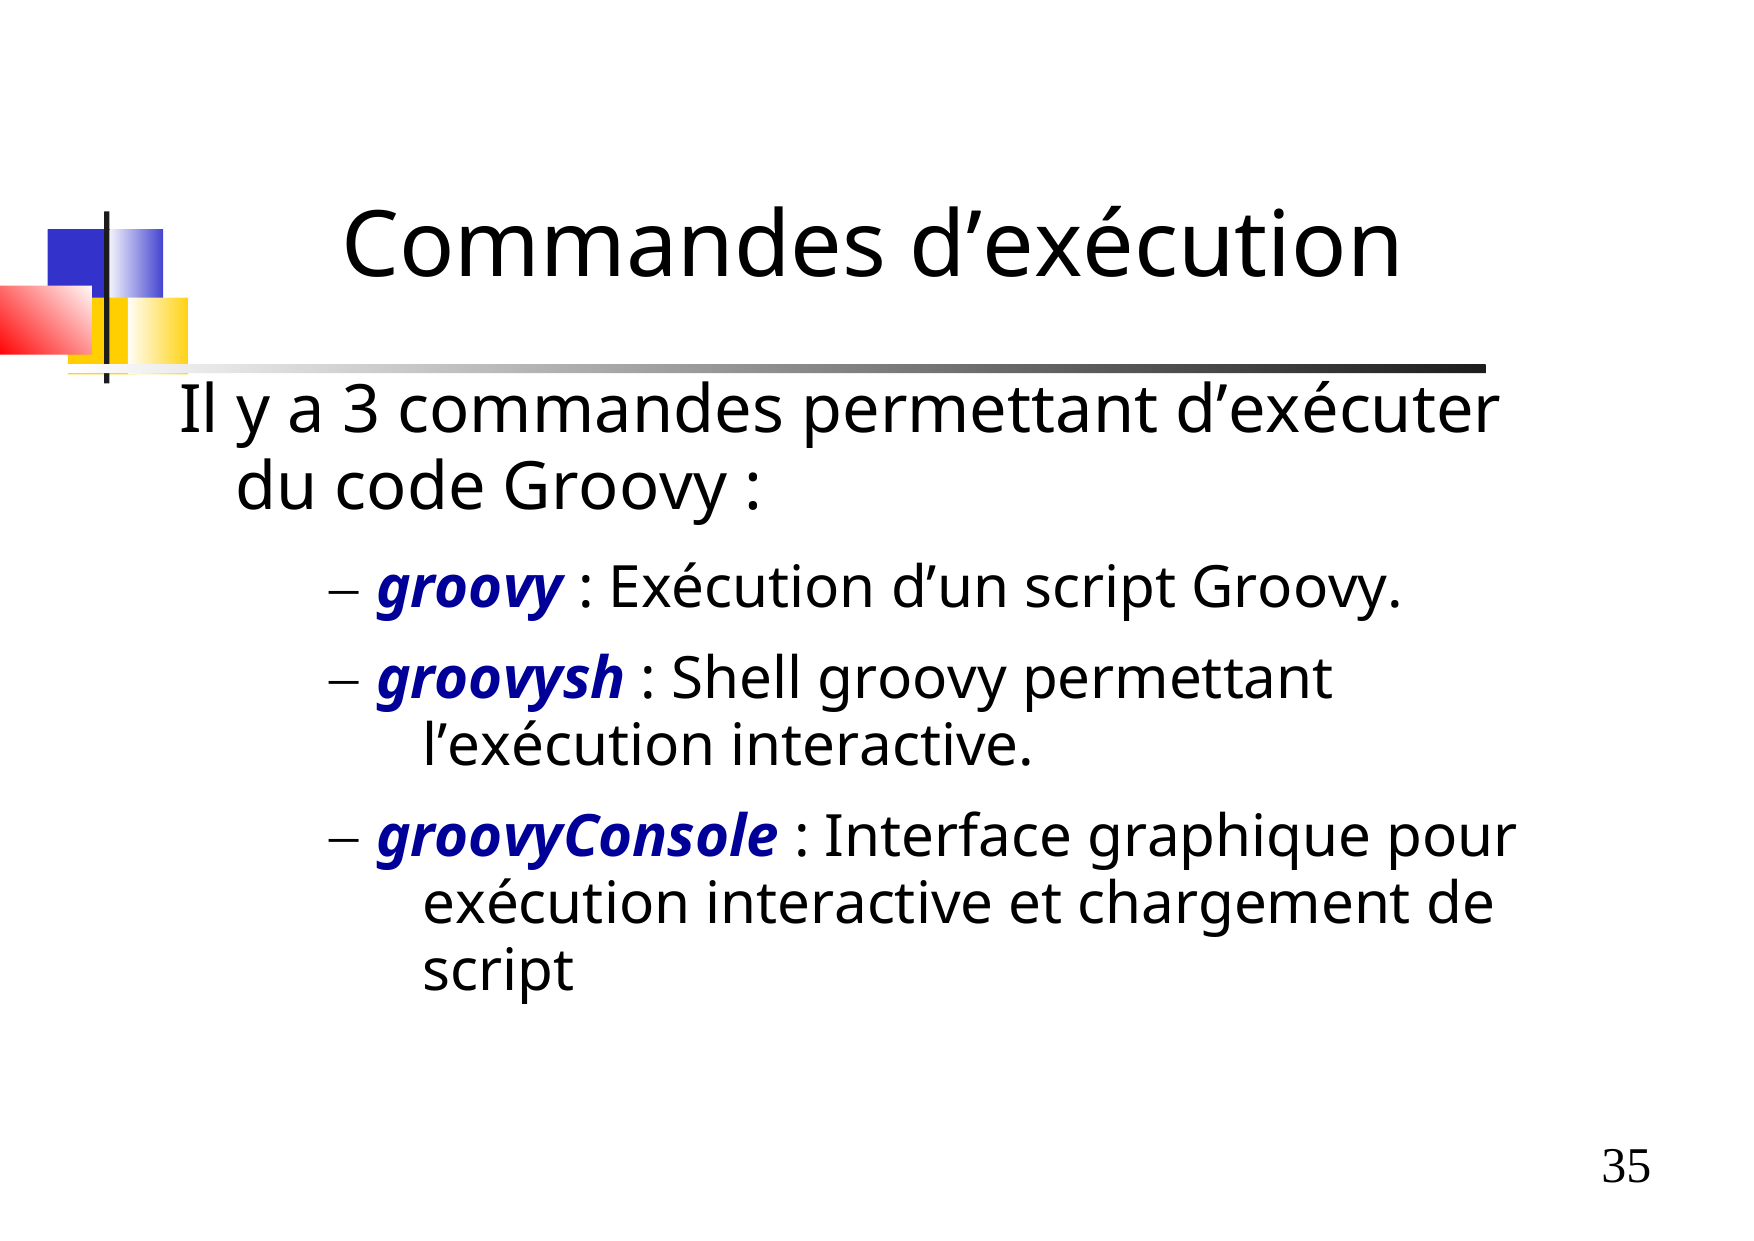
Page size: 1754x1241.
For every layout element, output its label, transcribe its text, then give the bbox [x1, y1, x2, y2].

title Commandes d’exécution [179, 139, 1567, 351]
list Il y a 3 commandes permettant d’exécuter du code Groovy : groovy : Exécution d’un script Groovy. groovysh : Shell groovy permettant l’exécution interactive. groovyConsole : Interface graphique pour exécution interactive et chargement de script [179, 371, 1567, 1091]
